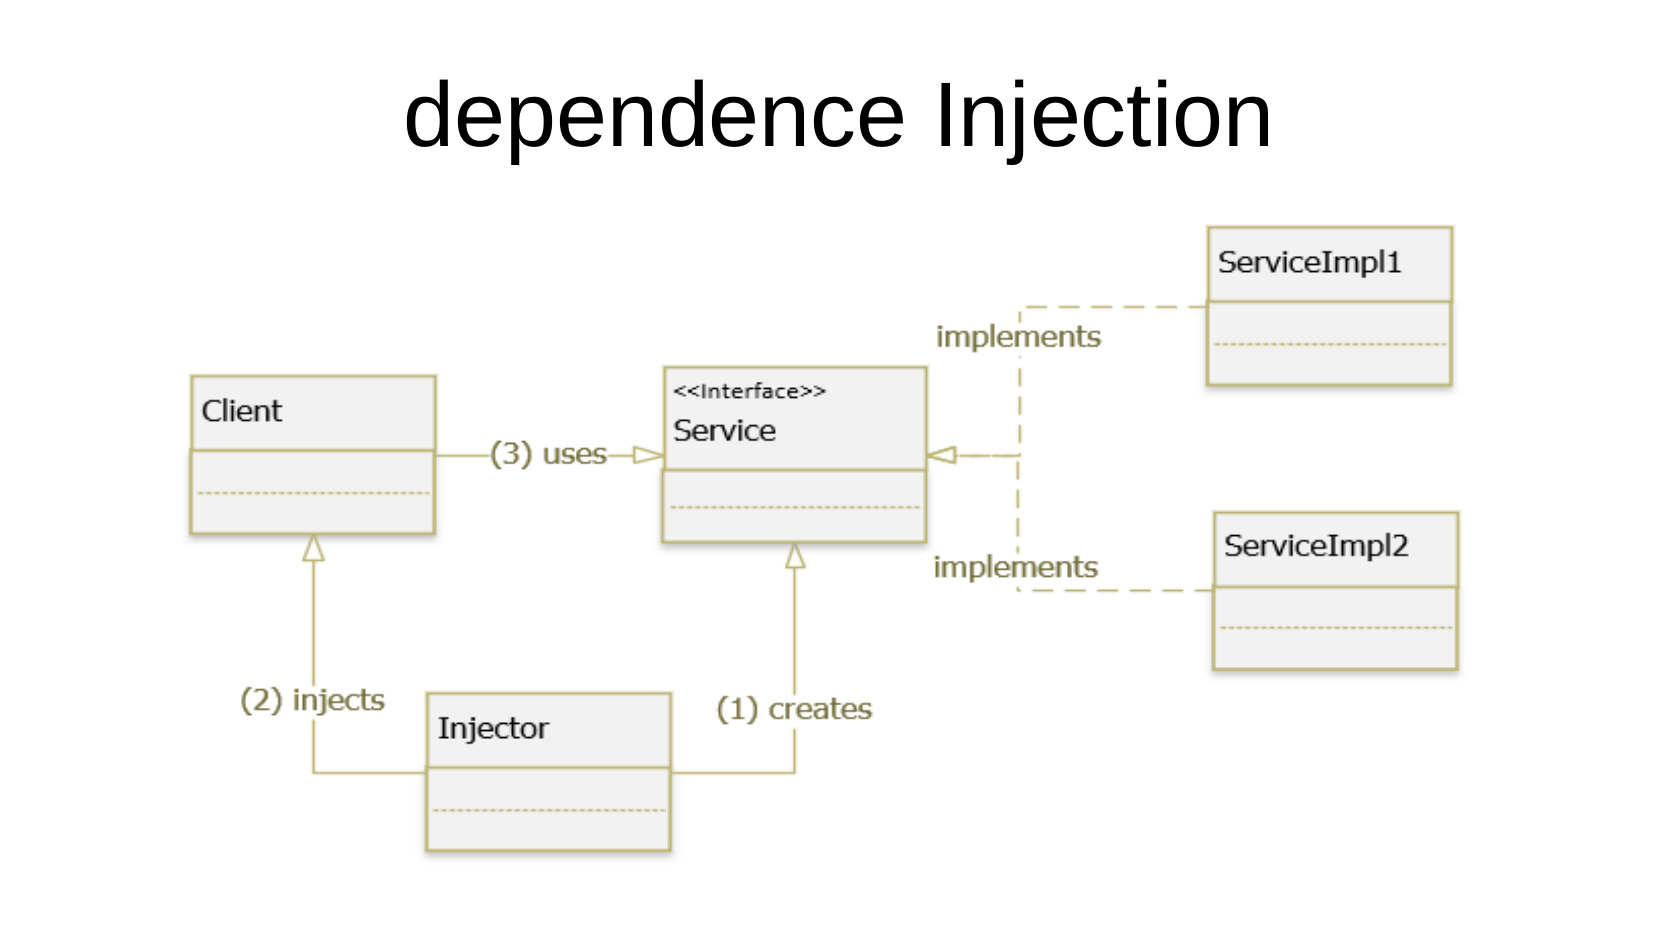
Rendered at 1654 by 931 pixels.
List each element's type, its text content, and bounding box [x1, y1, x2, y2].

title dependence Injection [82, 37, 1571, 193]
picture [165, 209, 1486, 871]
